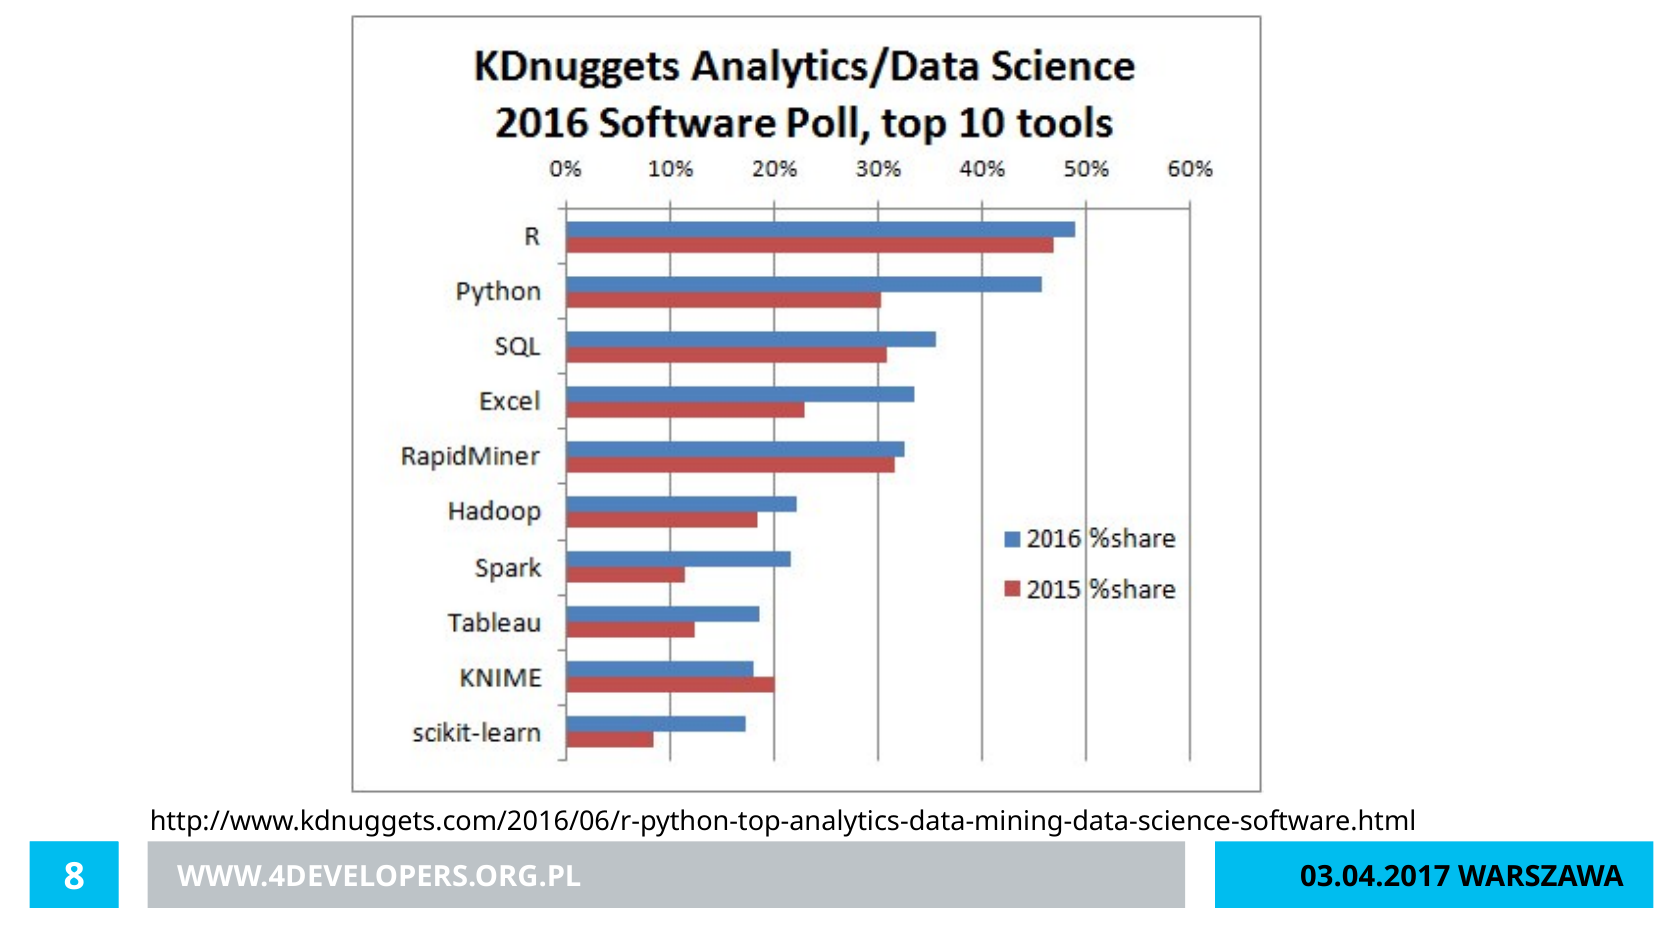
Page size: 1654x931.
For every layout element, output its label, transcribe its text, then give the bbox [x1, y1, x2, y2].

text_box http://www.kdnuggets.com/2016/06/r-python-top-analytics-data-mining-data-science-software.html [135, 793, 1654, 841]
picture [350, 14, 1264, 793]
